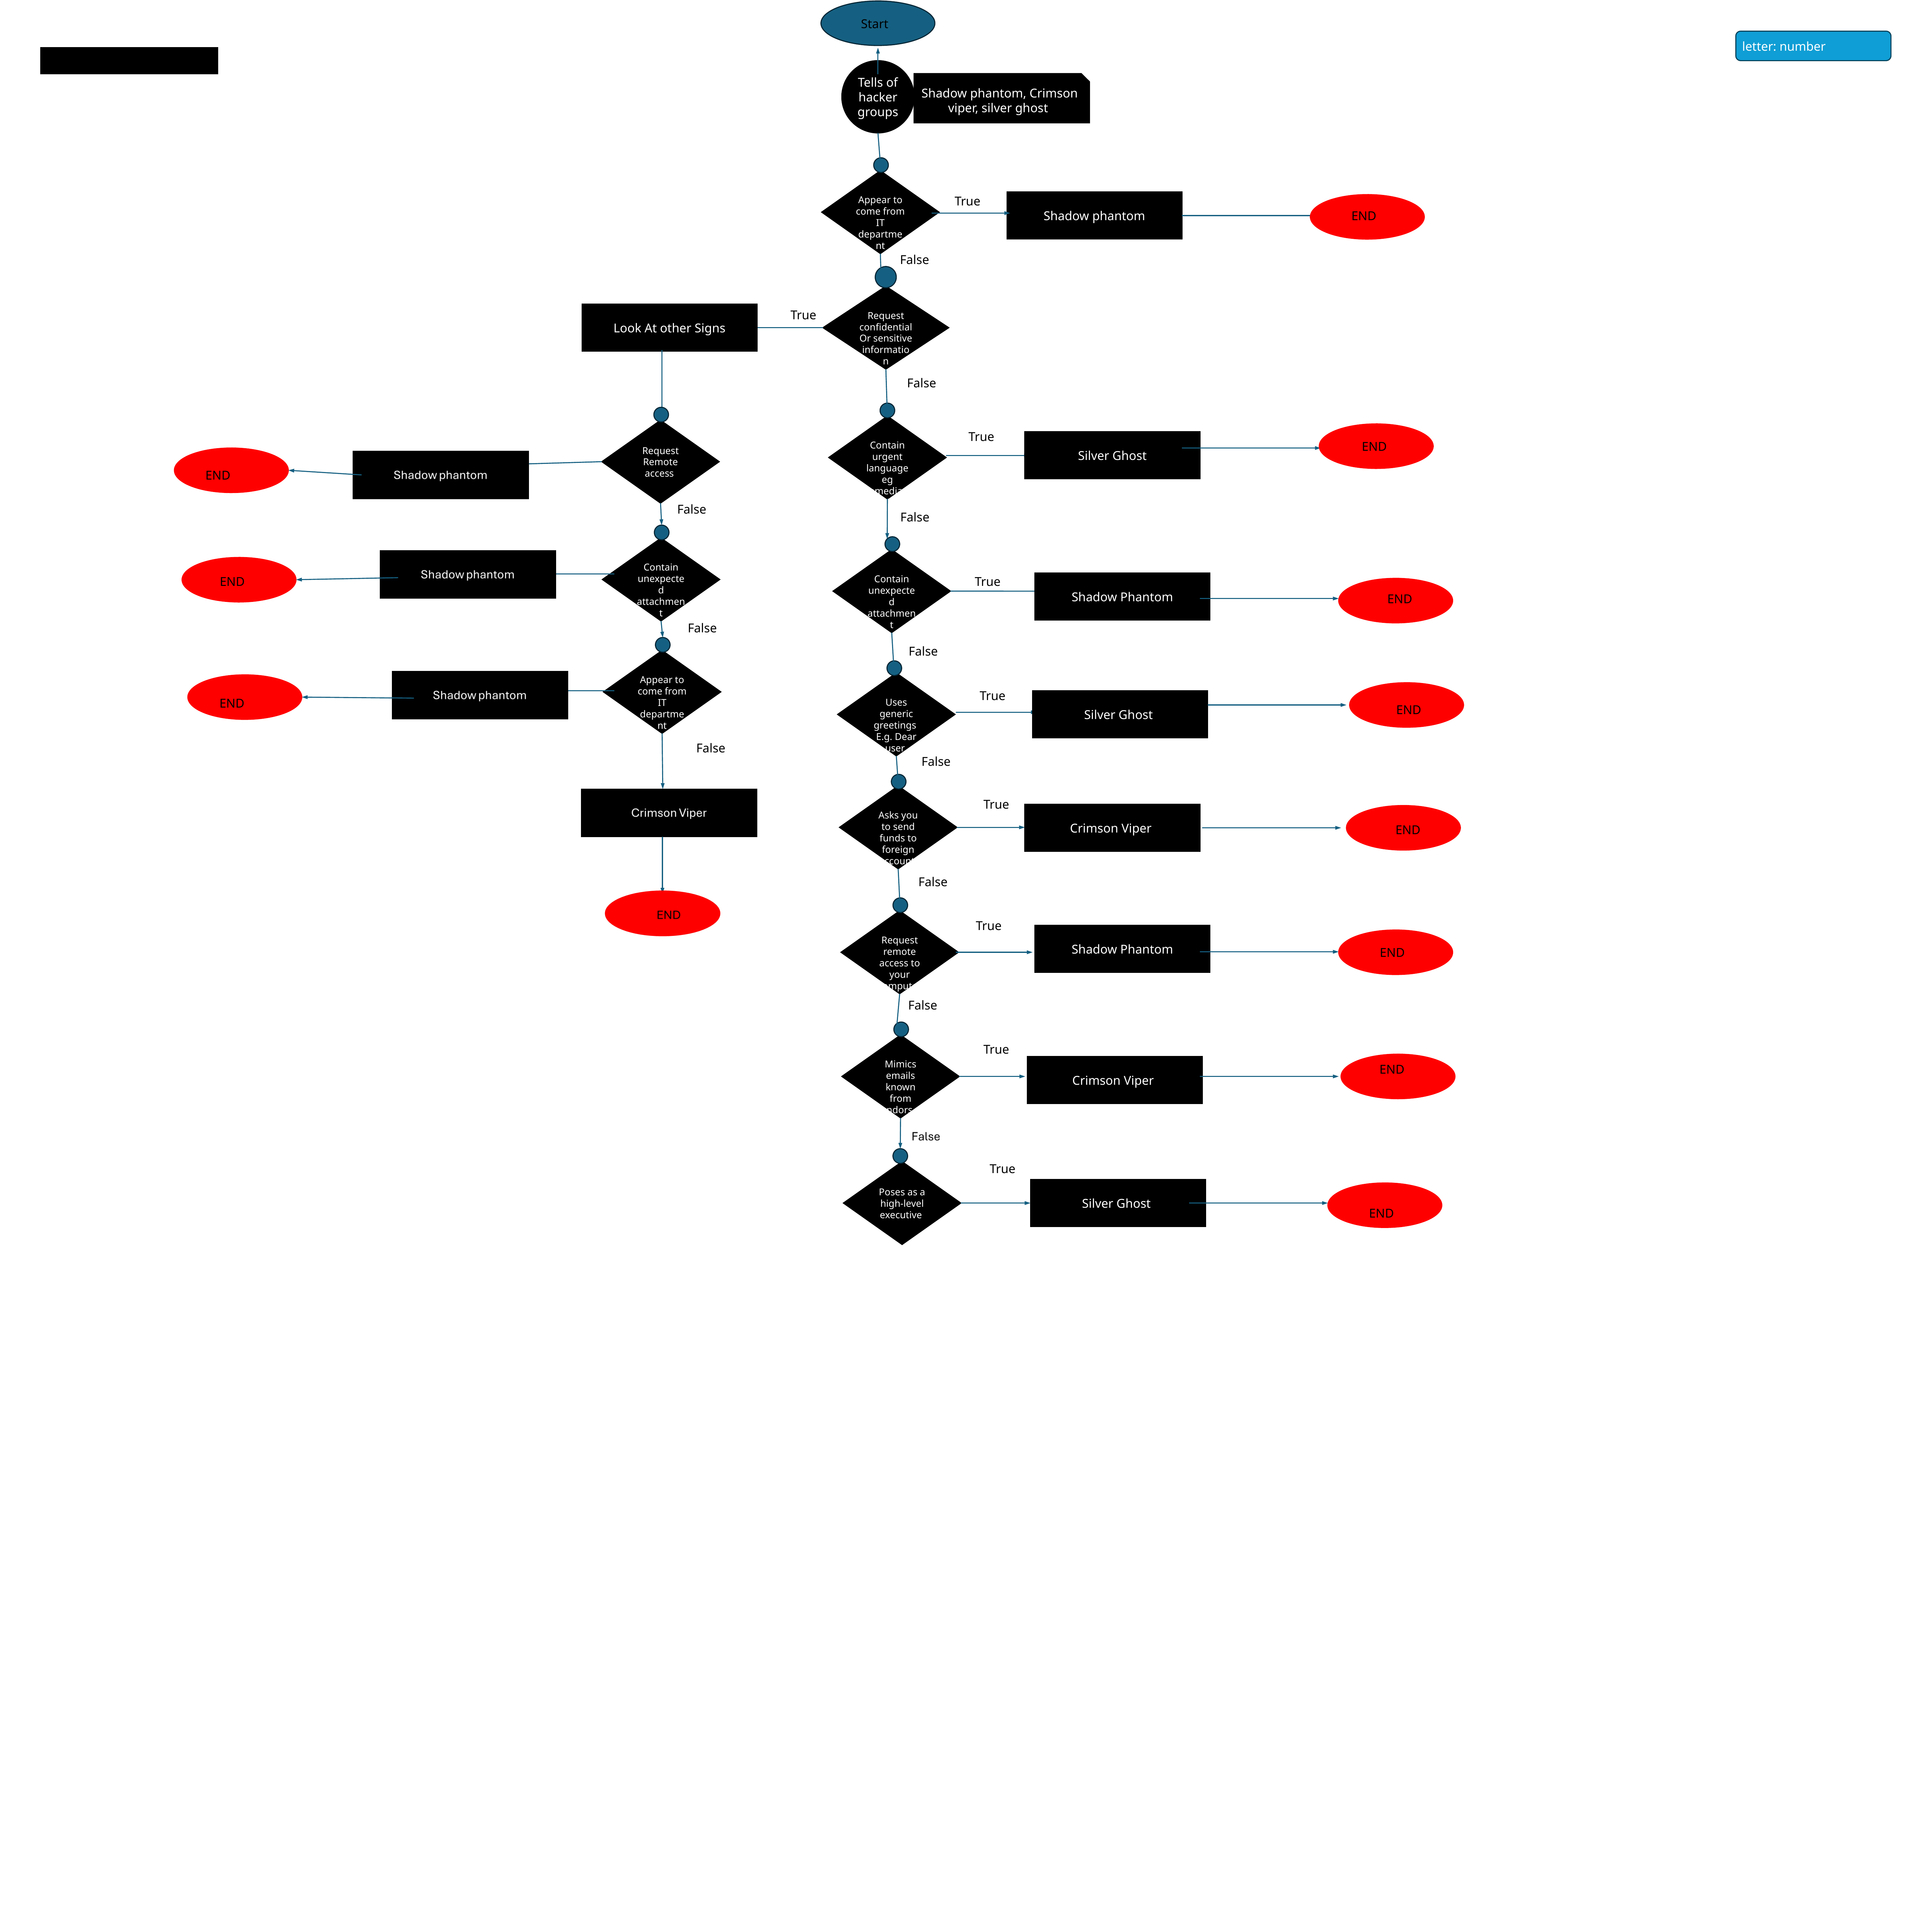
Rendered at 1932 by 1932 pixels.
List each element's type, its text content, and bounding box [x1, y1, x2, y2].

text_box END [1375, 942, 1438, 962]
text_box False [691, 738, 776, 758]
text_box END [200, 465, 263, 485]
text_box [887, 661, 894, 676]
text_box Contain unexpected attachment E.g. exe files [833, 551, 950, 632]
text_box True [978, 794, 1025, 814]
text_box True [970, 571, 1017, 591]
text_box [188, 675, 302, 720]
text_box [654, 525, 669, 540]
text_box [900, 898, 908, 913]
text_box [654, 407, 669, 422]
text_box [655, 637, 670, 652]
text_box [1341, 1054, 1455, 1099]
text_box False [903, 994, 988, 1015]
text_box [893, 1149, 908, 1164]
text_box Crimson Viper [1027, 1056, 1202, 1103]
text_box END [215, 571, 278, 591]
text_box True [963, 426, 1010, 446]
text_box Silver Ghost [1025, 432, 1200, 479]
text_box [898, 774, 906, 789]
text_box False [895, 507, 980, 527]
text_box [894, 1024, 896, 1034]
text_box False [913, 871, 998, 892]
text_box END [1357, 436, 1420, 456]
text_box [182, 557, 296, 602]
text_box END [1346, 205, 1409, 226]
text_box [896, 1022, 909, 1037]
text_box False [916, 751, 1002, 771]
text_box False [895, 249, 980, 269]
text_box [880, 403, 887, 418]
picture [904, 1125, 992, 1152]
text_box Poses as a high-level executive [843, 1163, 961, 1245]
text_box [891, 774, 898, 789]
text_box Shadow phantom, Crimson viper, silver ghost [914, 73, 1090, 123]
text_box Asks you to send funds to foreign account [839, 788, 957, 869]
text_box False [902, 373, 987, 393]
text_box Silver Ghost [1030, 1180, 1205, 1227]
text_box Start [856, 13, 919, 34]
text_box [893, 898, 900, 913]
text_box [1349, 682, 1464, 728]
text_box True [985, 1158, 1031, 1178]
text_box END [1382, 588, 1445, 608]
text_box [881, 158, 888, 173]
text_box False [683, 618, 768, 638]
text_box True [785, 305, 832, 325]
text_box False [672, 499, 757, 519]
text_box [174, 448, 289, 493]
text_box Silver Ghost [1033, 691, 1208, 738]
text_box Appear to come from IT department [821, 172, 939, 254]
text_box Mimics emails known from vendors or partners [842, 1036, 959, 1118]
text_box False [904, 641, 989, 661]
text_box [873, 158, 881, 173]
picture [353, 451, 529, 499]
picture [581, 789, 757, 837]
text_box END [1374, 1059, 1437, 1079]
text_box Shadow Phantom [1035, 573, 1210, 620]
text_box [894, 661, 902, 676]
text_box END [1391, 699, 1454, 720]
text_box Shadow Phantom [1035, 925, 1210, 973]
text_box Request Remote access [602, 422, 719, 503]
text_box [1319, 424, 1433, 468]
text_box END [214, 693, 277, 713]
text_box True [978, 1039, 1025, 1059]
text_box Request remote access to your computer [841, 912, 958, 993]
picture [605, 890, 720, 936]
text_box [875, 266, 896, 288]
text_box END [1364, 1203, 1427, 1223]
picture [380, 550, 556, 599]
text_box [1339, 930, 1453, 975]
text_box True [975, 685, 1022, 705]
text_box Uses generic greetings E.g. Dear user [837, 675, 955, 756]
text_box letter: number [1736, 31, 1891, 61]
text_box Crimson Viper [1025, 804, 1200, 852]
text_box Appear to come from IT department [603, 652, 721, 733]
text_box Shadow phantom [1007, 192, 1182, 239]
text_box Contain unexpected attachment E.g. exe files [602, 539, 720, 621]
picture [392, 671, 568, 720]
text_box [1310, 194, 1425, 239]
text_box Request confidential Or sensitive information [823, 288, 949, 369]
text_box [41, 48, 218, 74]
text_box [821, 1, 935, 46]
text_box [1339, 578, 1453, 623]
text_box True [950, 191, 996, 211]
text_box Contain urgent language eg immediate action [829, 417, 946, 499]
text_box [1328, 1183, 1442, 1228]
text_box [1346, 805, 1461, 850]
text_box True [971, 915, 1018, 935]
text_box END [1390, 819, 1453, 839]
text_box [887, 403, 895, 418]
text_box Tells of hacker groups [842, 61, 914, 133]
text_box Look At other Signs [582, 304, 757, 351]
text_box [885, 536, 900, 552]
